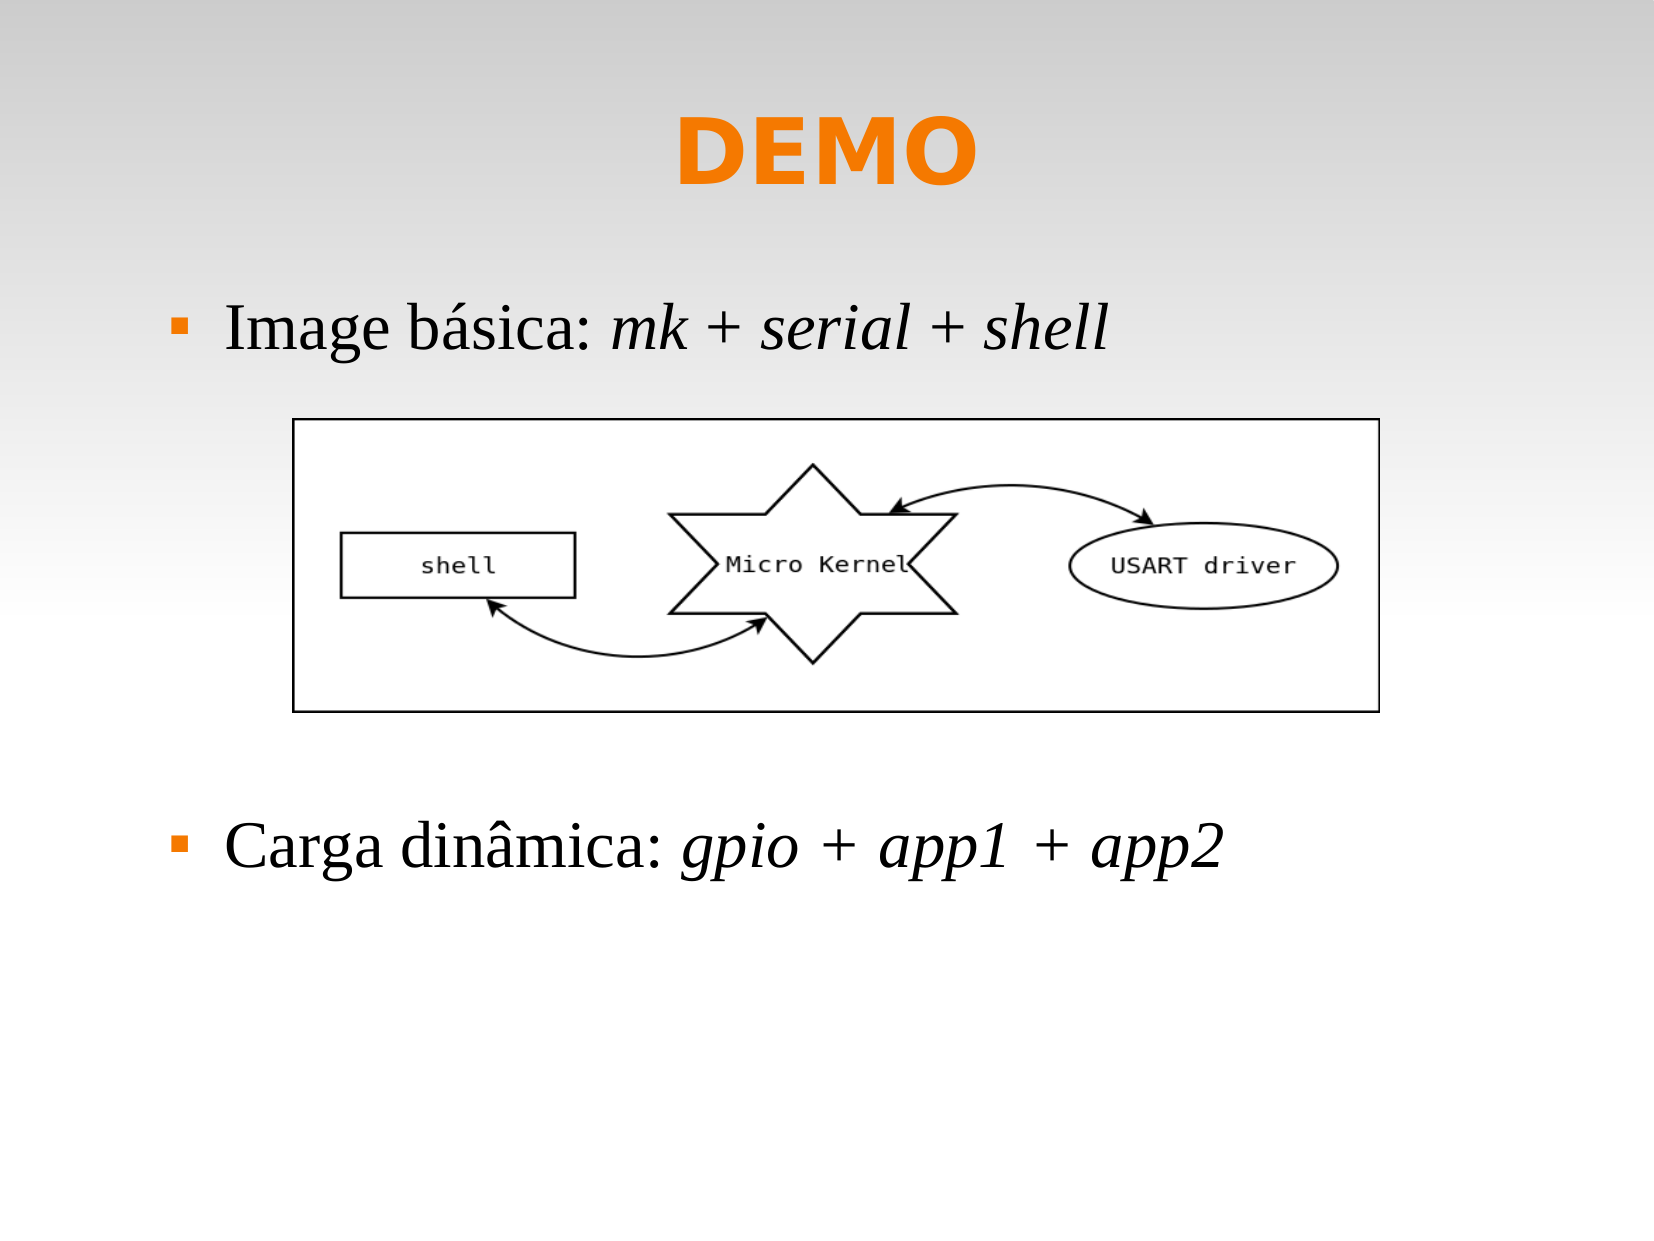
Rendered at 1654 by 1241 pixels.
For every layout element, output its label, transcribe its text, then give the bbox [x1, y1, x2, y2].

title DEMO [82, 49, 1571, 257]
picture [292, 418, 1380, 713]
list Image básica: mk + serial + shell Carga dinâmica: gpio + app1 + app2 [82, 290, 1571, 1109]
